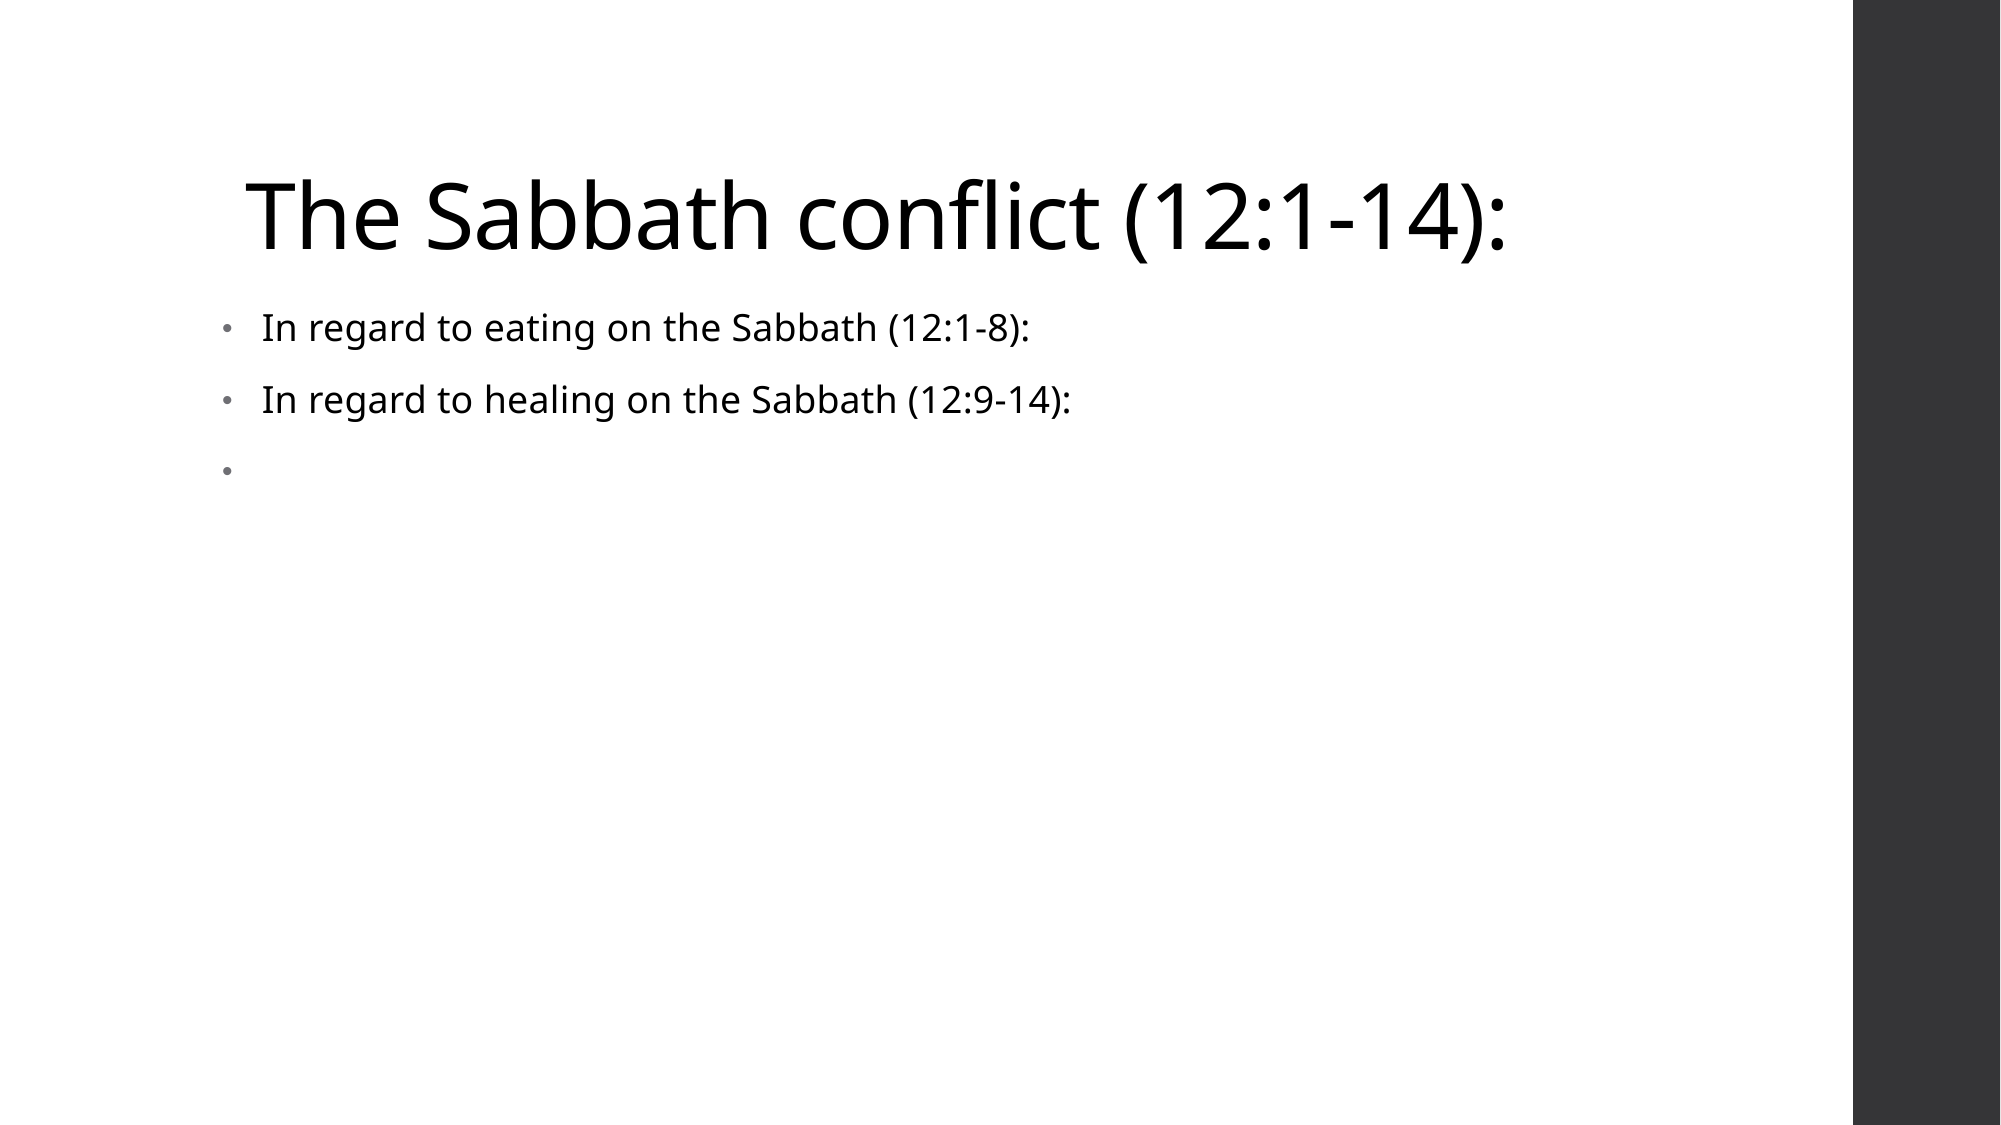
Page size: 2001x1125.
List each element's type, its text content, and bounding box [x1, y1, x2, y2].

list In regard to eating on the Sabbath (12:1-8): In regard to healing on the Sabbath (12:9-14): [206, 299, 1617, 1014]
title The Sabbath conflict (12:1-14): [206, 60, 1797, 278]
